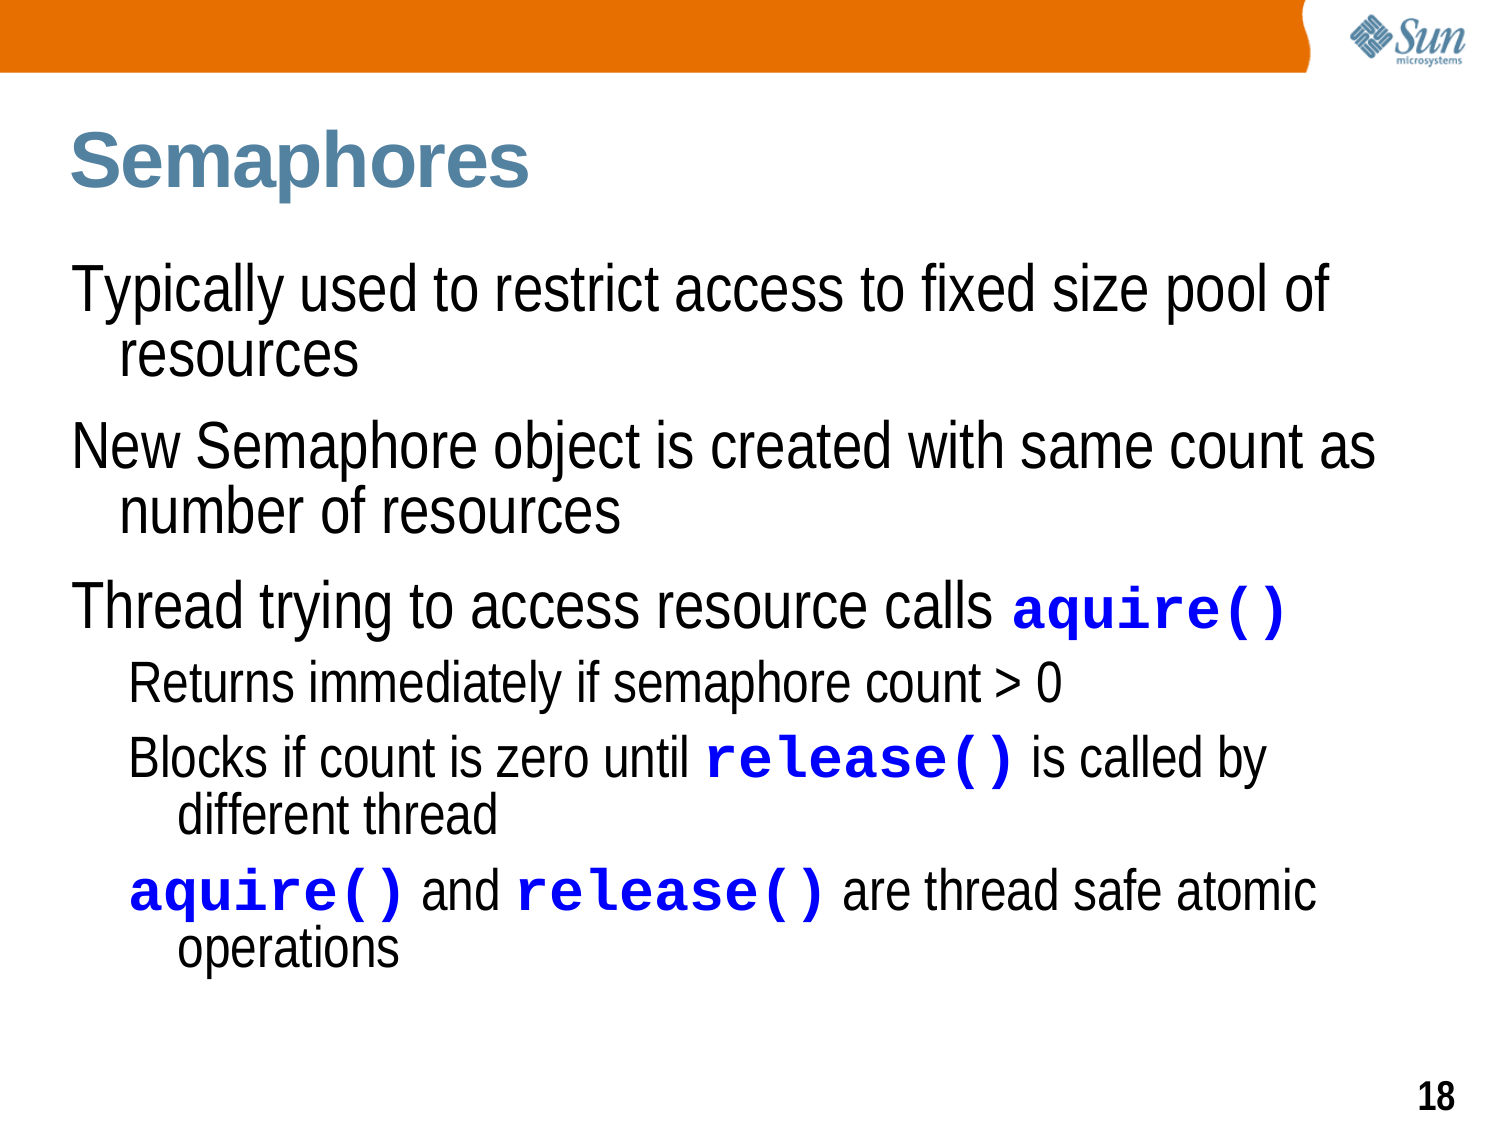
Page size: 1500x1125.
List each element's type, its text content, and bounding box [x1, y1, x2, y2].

title Semaphores [69, 124, 1432, 266]
list Typically used to restrict access to fixed size pool of resources New Semaphore object is created with same count as number of resources Thread trying to access resource calls aquire() Returns immediately if semaphore count > 0 Blocks if count is zero until release() is called by different thread aquire() and release() are thread safe atomic operations [51, 258, 1393, 1081]
picture [0, 0, 1500, 75]
